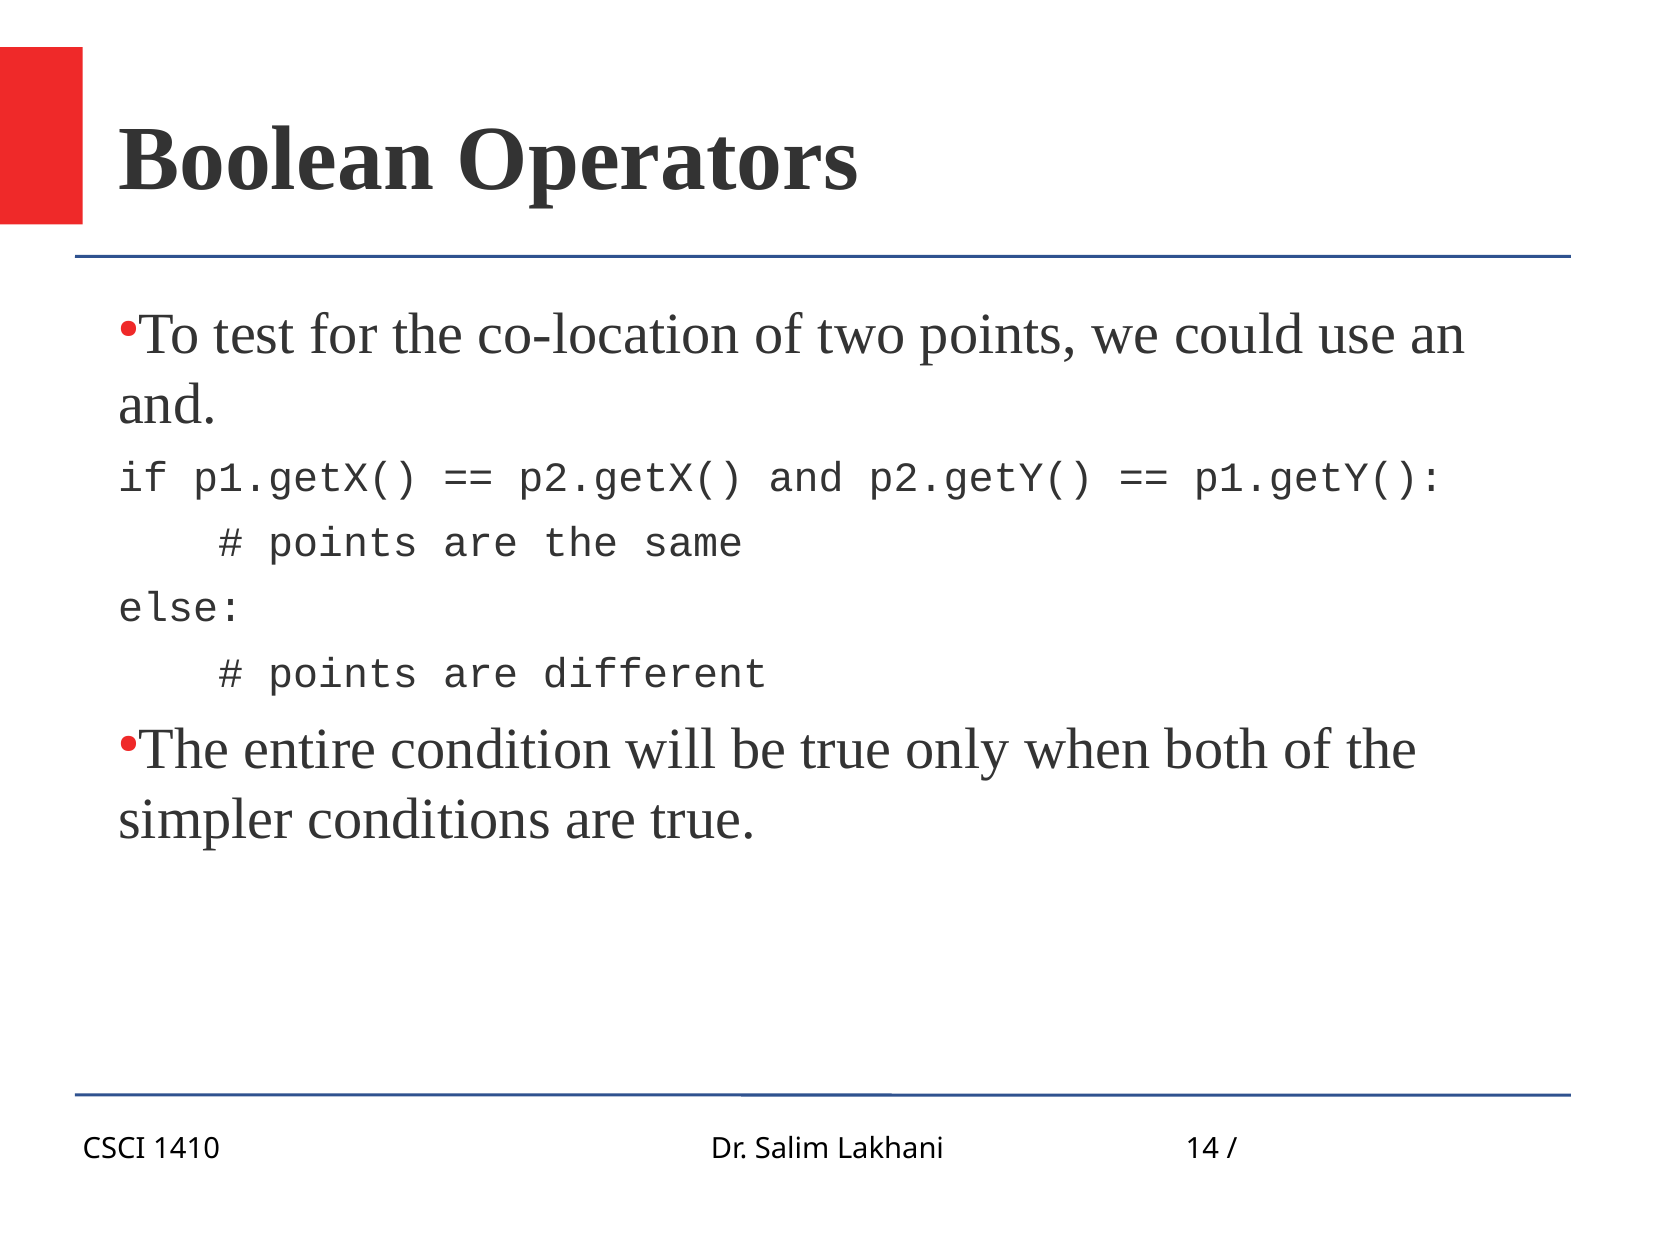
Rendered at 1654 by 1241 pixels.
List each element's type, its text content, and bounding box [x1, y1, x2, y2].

title Boolean Operators [118, 49, 1571, 257]
text_box CSCI 1410 [82, 1129, 468, 1216]
text_box Dr. Salim Lakhani [565, 1129, 1090, 1216]
list To test for the co-location of two points, we could use an and. if p1.getX() == p2.getX() and p2.getY() == p1.getY(): # points are the same else: # points are different The entire condition will be true only when both of the simpler conditions are true. [118, 295, 1536, 1080]
text_box / [1185, 1129, 1571, 1216]
